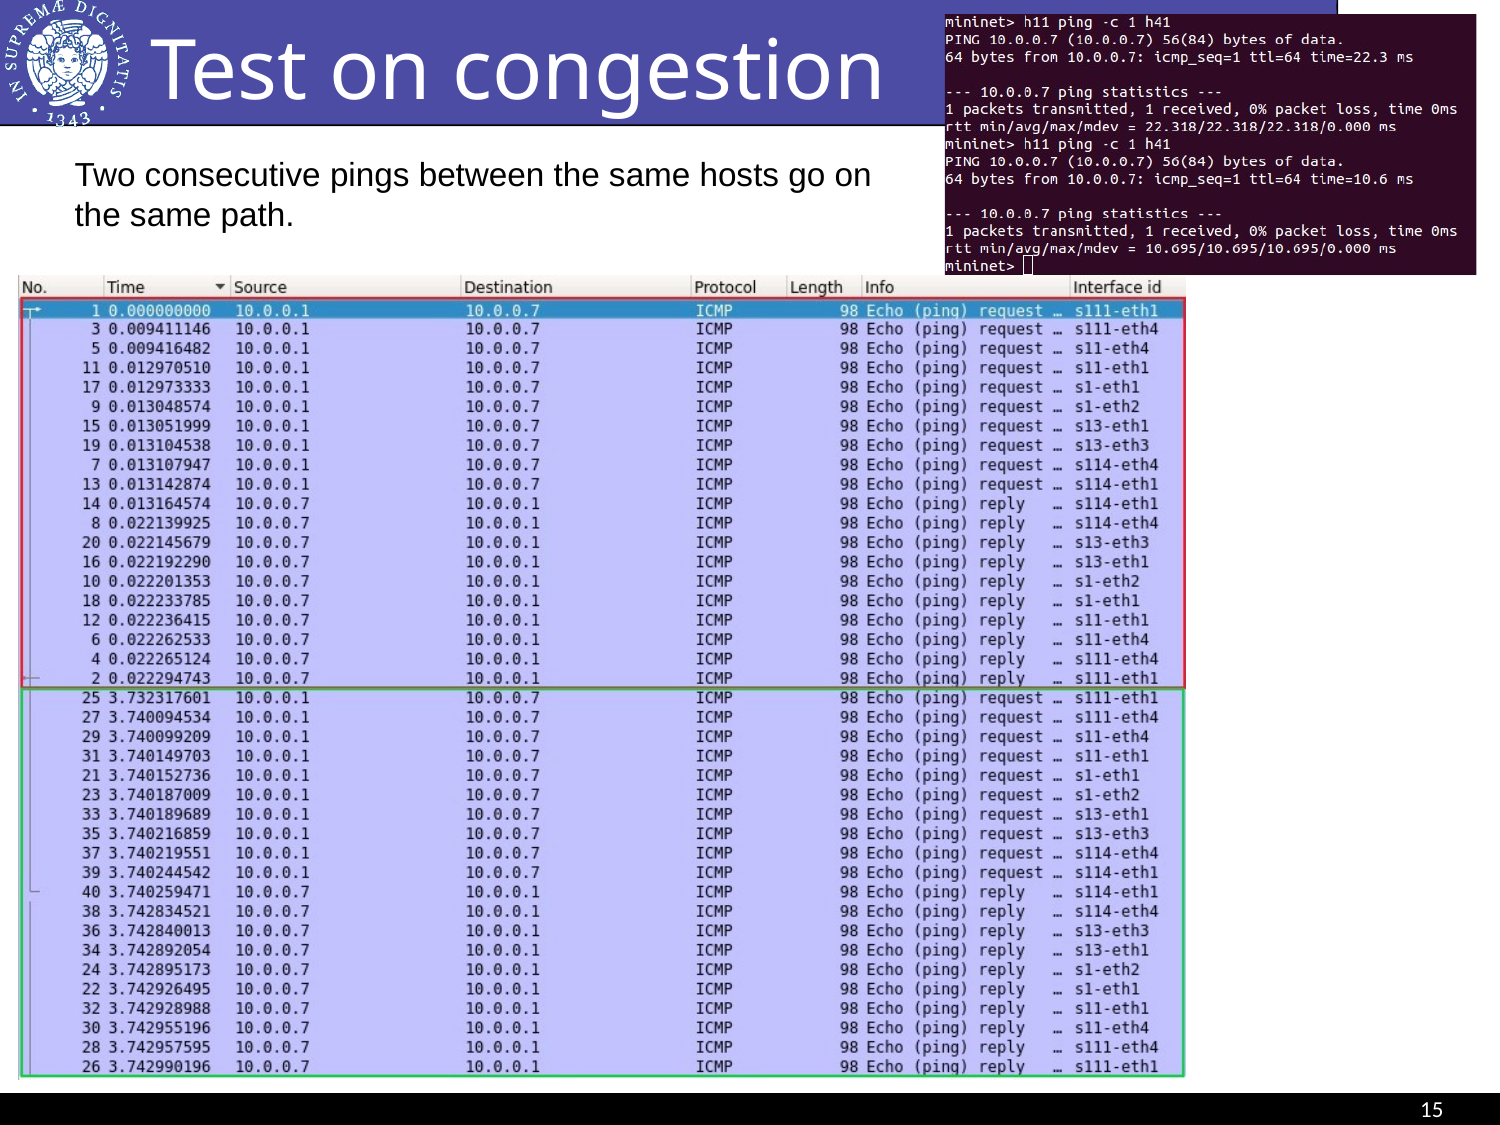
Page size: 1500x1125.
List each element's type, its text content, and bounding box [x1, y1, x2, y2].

text_box Two consecutive pings between the same hosts go on the same path. [74, 153, 886, 225]
picture [2, 0, 133, 130]
text_box Test on congestion [135, 7, 1341, 126]
picture [18, 14, 1477, 1080]
text_box <numero> [2, 1086, 1500, 1125]
